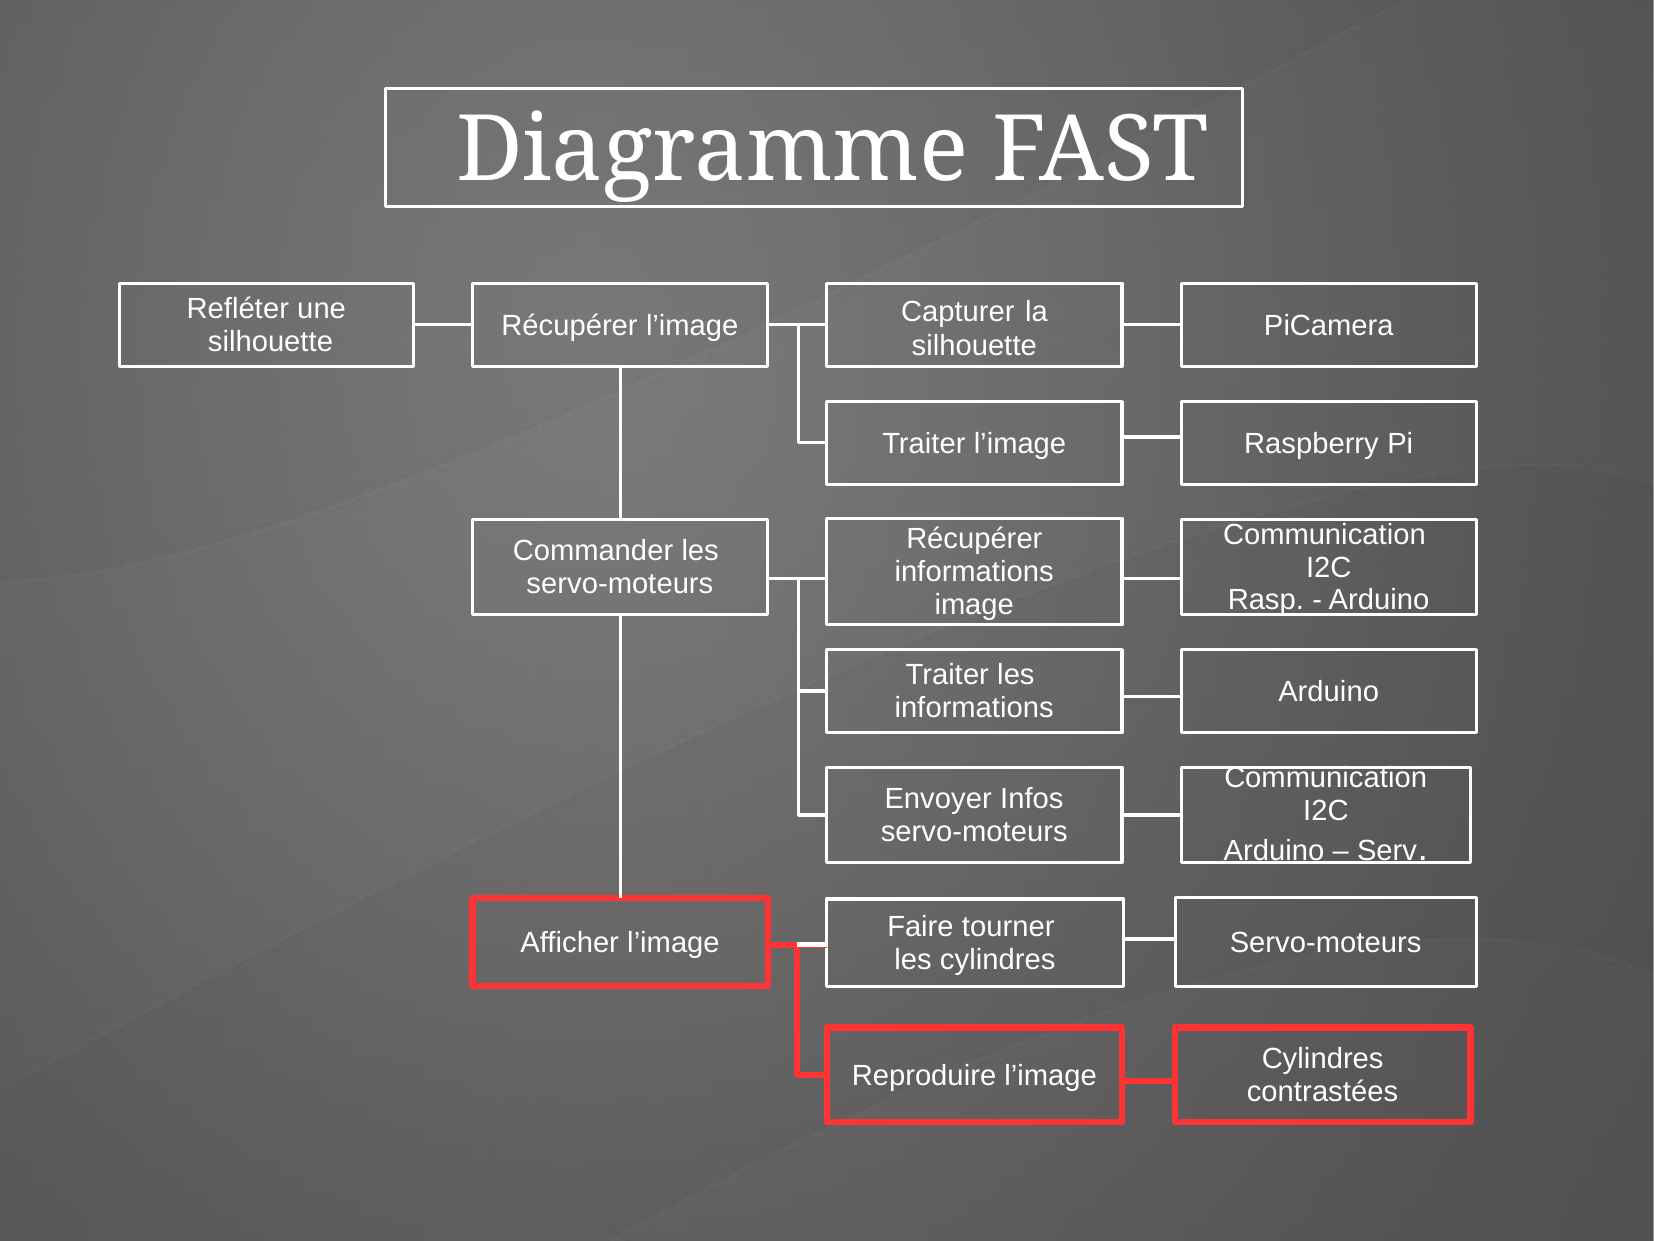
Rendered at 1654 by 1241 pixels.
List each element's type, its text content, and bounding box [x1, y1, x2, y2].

text_box Traiter l’image [826, 401, 1123, 485]
text_box Cylindres contrastées [1175, 1027, 1471, 1123]
text_box Envoyer Infos servo-moteurs [826, 767, 1123, 863]
text_box Récupérer informations image [826, 518, 1123, 625]
text_box Capturer la silhouette [826, 283, 1123, 367]
text_box Commander les servo-moteurs [472, 519, 768, 615]
text_box Raspberry Pi [1181, 401, 1477, 485]
text_box Refléter une silhouette [119, 283, 414, 367]
text_box [385, 88, 1243, 207]
text_box PiCamera [1181, 283, 1477, 367]
text_box Communication I2C Arduino – Serv. [1181, 767, 1471, 863]
text_box Faire tourner les cylindres [826, 899, 1124, 987]
text_box Servo-moteurs [1175, 897, 1477, 987]
picture [0, 0, 1654, 1241]
text_box Reproduire l’image [826, 1027, 1123, 1123]
text_box Arduino [1181, 649, 1477, 733]
text_box Afficher l’image [472, 897, 768, 987]
text_box Communication I2C Rasp. - Arduino [1181, 519, 1477, 615]
text_box Récupérer l’image [472, 283, 768, 367]
text_box Traiter les informations [826, 649, 1123, 733]
title Diagramme FAST [88, 41, 1577, 249]
